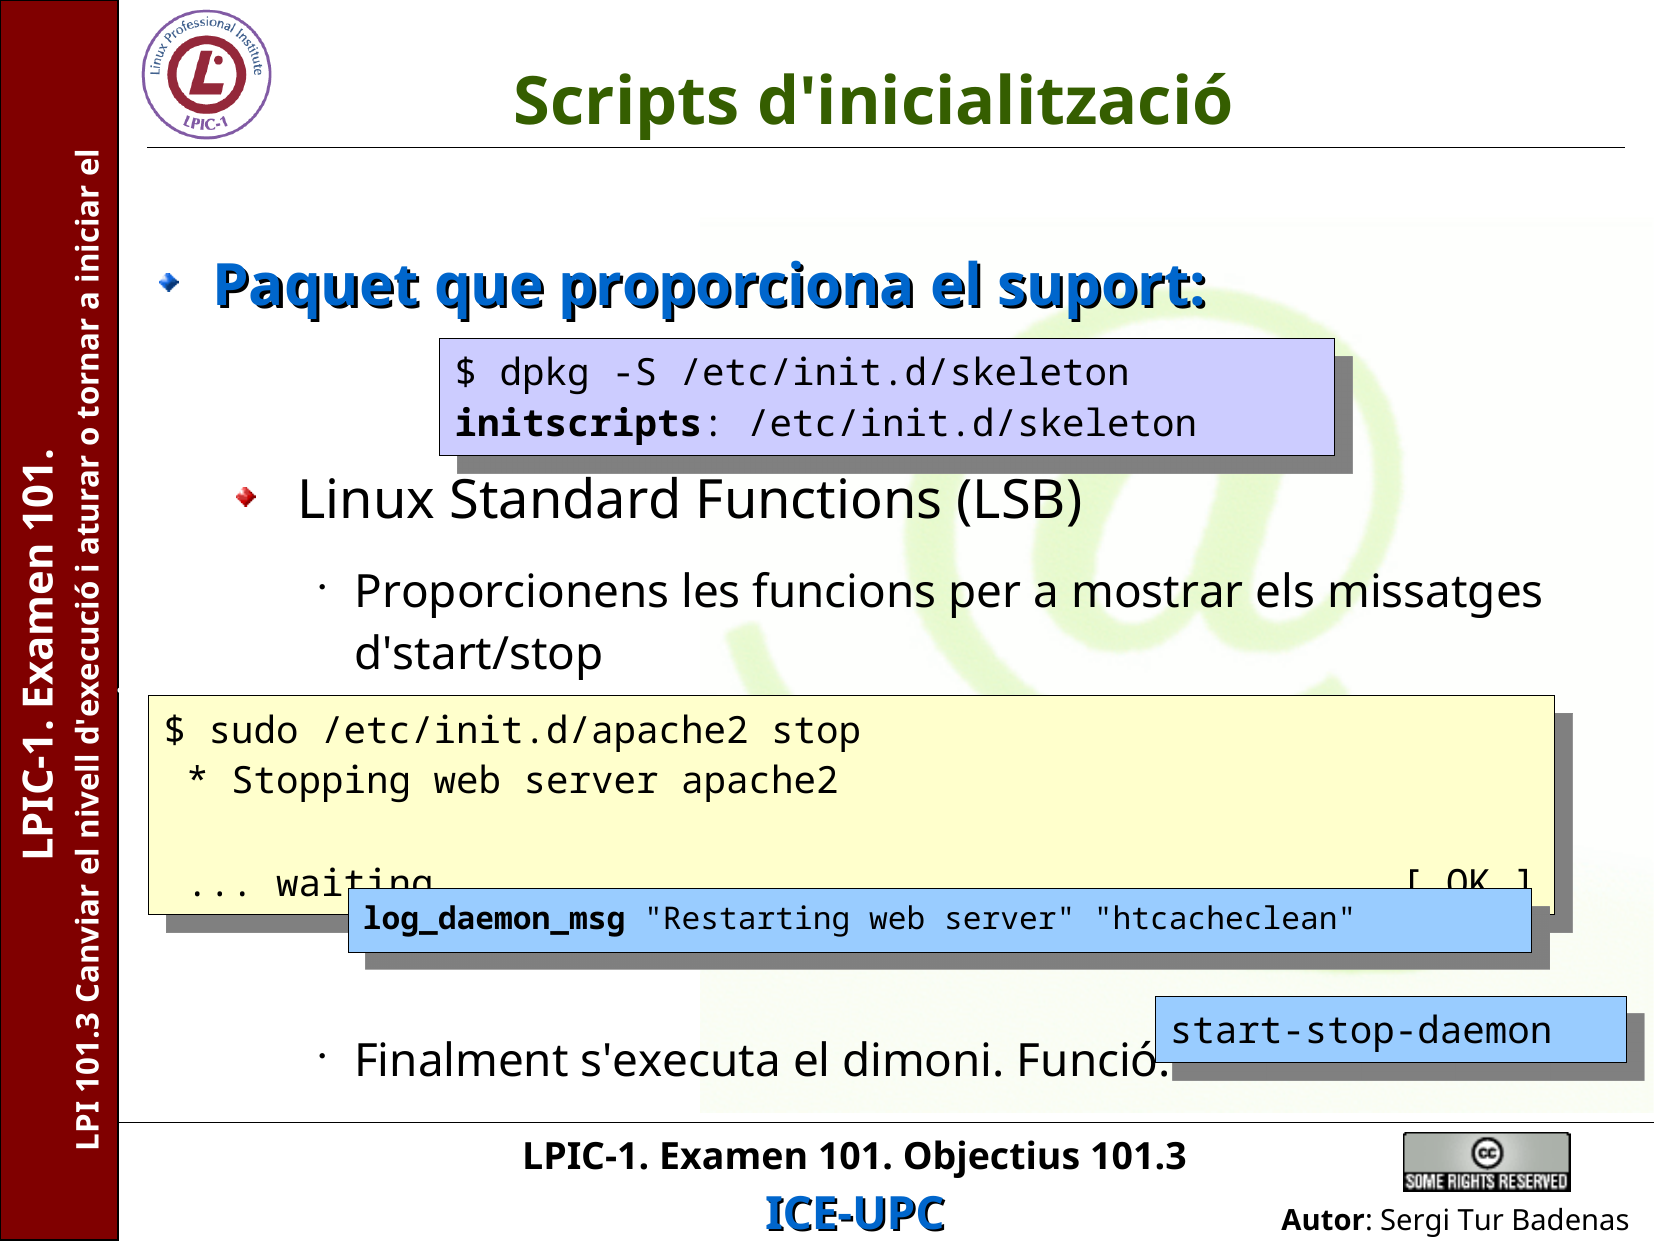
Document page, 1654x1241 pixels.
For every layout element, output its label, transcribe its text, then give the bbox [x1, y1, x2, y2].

picture [1403, 1132, 1571, 1192]
picture [700, 217, 1654, 1113]
list Paquet que proporciona el suport: Linux Standard Functions (LSB) Proporcionens les funcions per a mostrar els missatges d'start/stop Finalment s'executa el dimoni. Funció: [141, 242, 1630, 1078]
picture [135, 5, 277, 55]
text_box log_daemon_msg "Restarting web server" "htcacheclean" [348, 888, 1532, 953]
text_box $ sudo /etc/init.d/apache2 stop * Stopping web server apache2 ... waiting [ OK ] [148, 695, 1555, 861]
text_box $ dpkg -S /etc/init.d/skeleton initscripts: /etc/init.d/skeleton [439, 338, 1335, 429]
text_box start-stop-daemon [1155, 996, 1627, 1061]
title Scripts d'inicialització [129, 55, 1619, 142]
